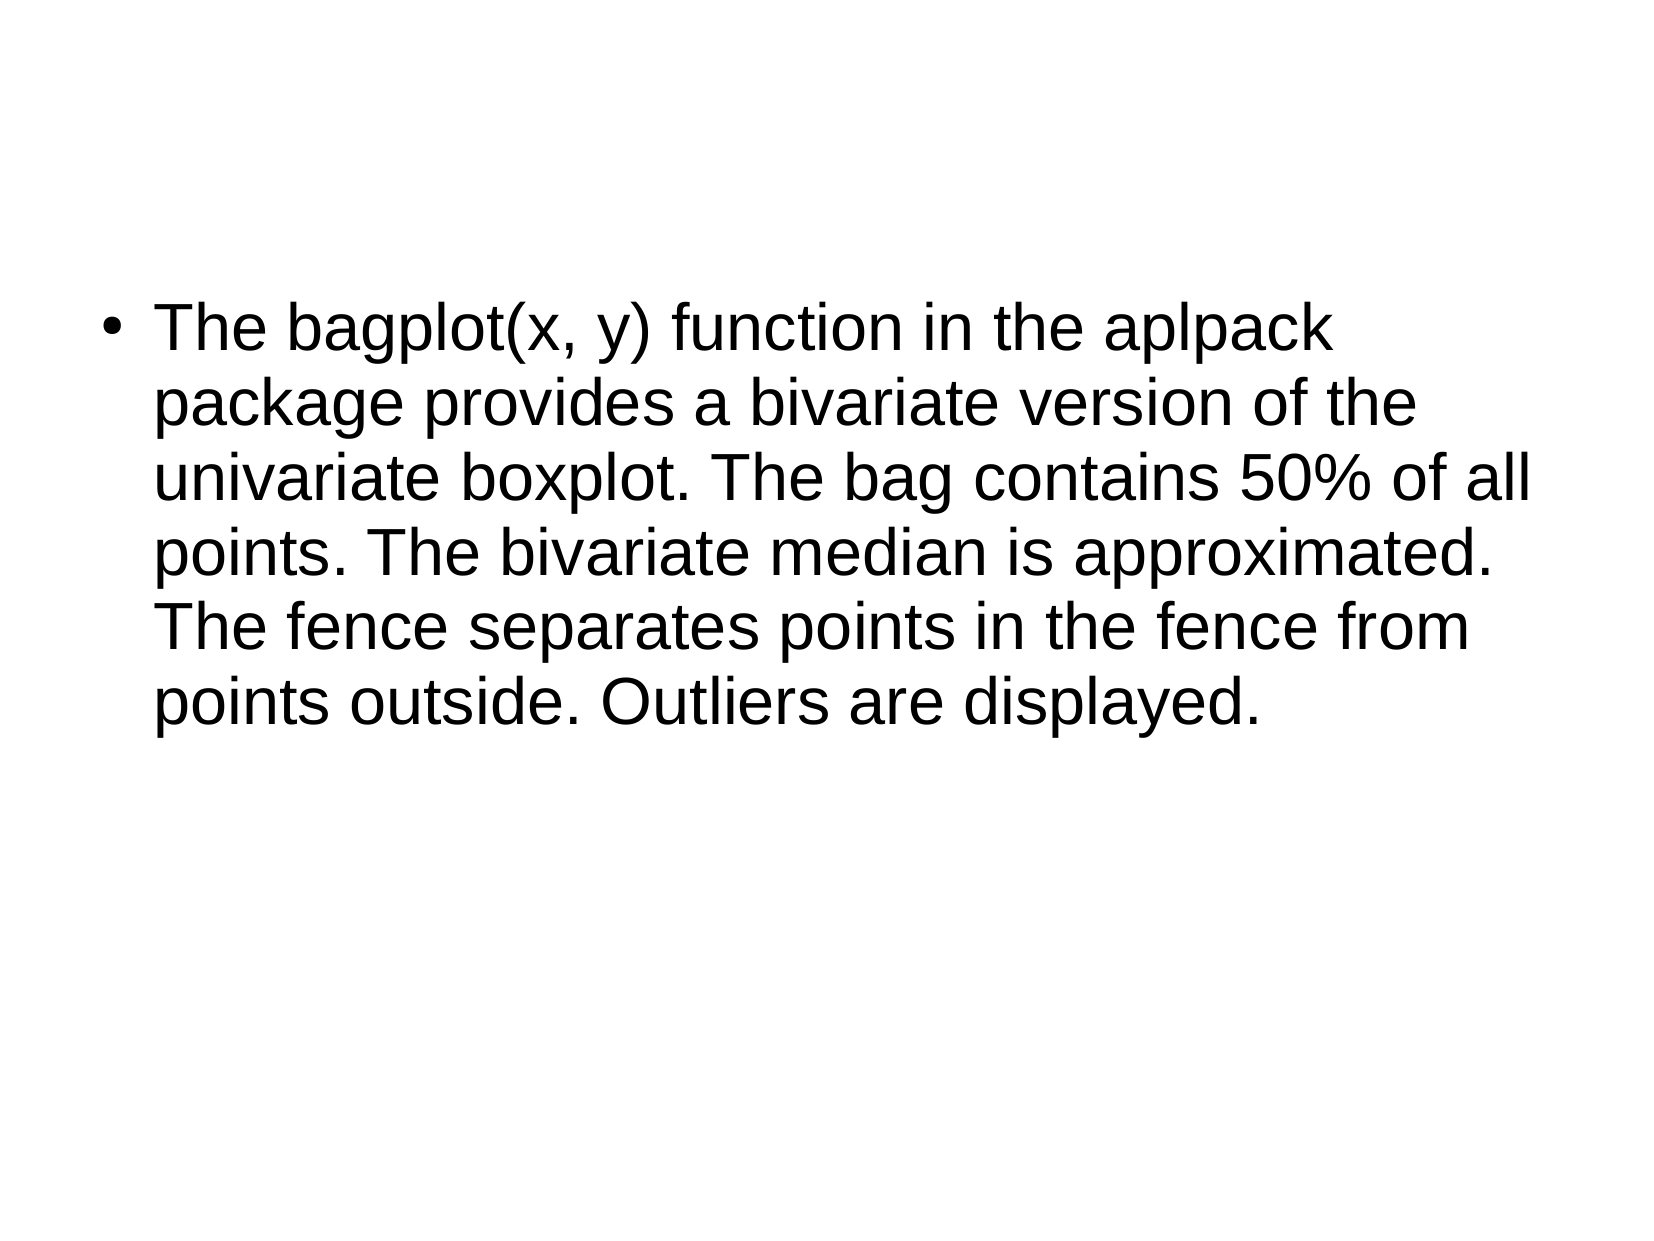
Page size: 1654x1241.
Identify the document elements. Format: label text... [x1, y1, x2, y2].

list The bagplot(x, y) function in the aplpack package provides a bivariate version of the univariate boxplot. The bag contains 50% of all points. The bivariate median is approximated. The fence separates points in the fence from points outside. Outliers are displayed. [82, 290, 1571, 1010]
